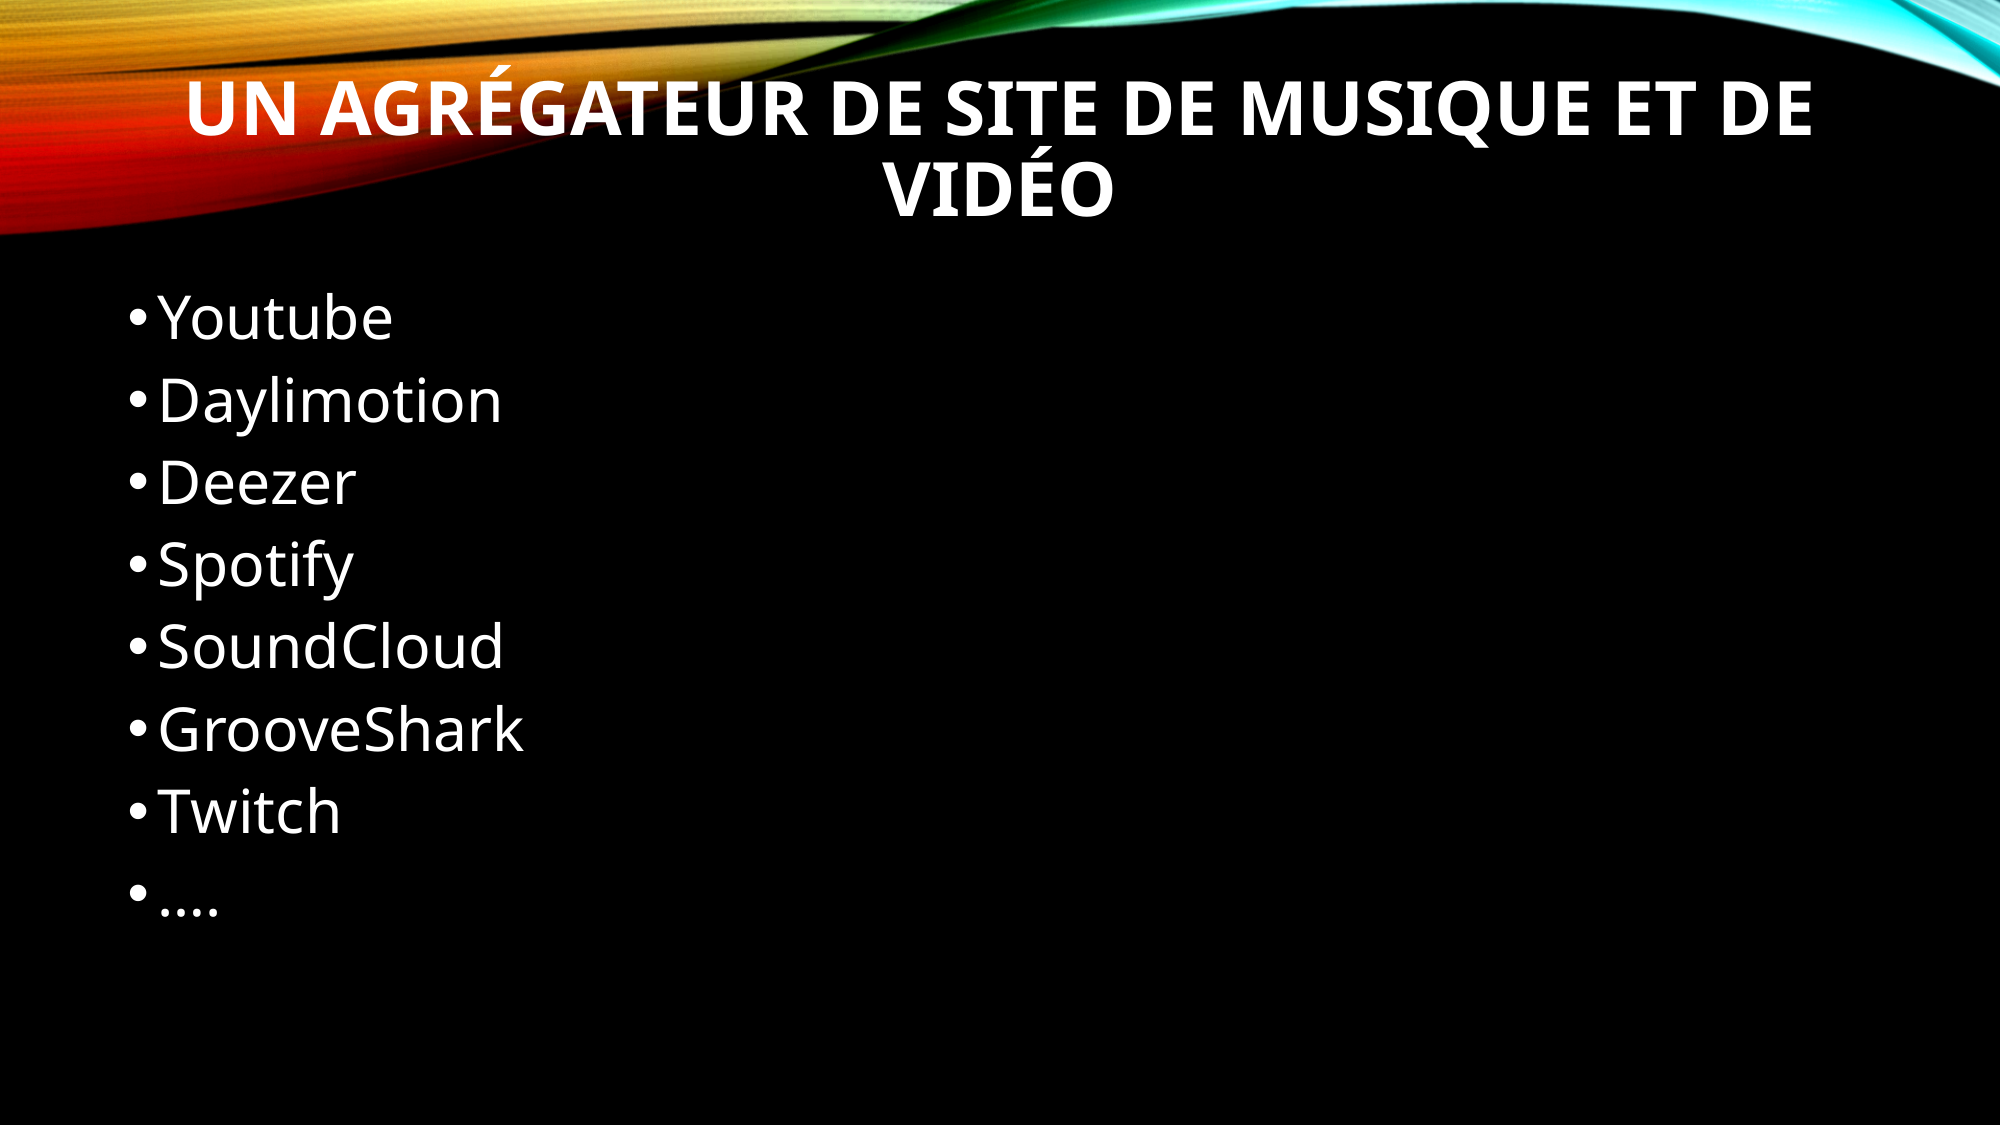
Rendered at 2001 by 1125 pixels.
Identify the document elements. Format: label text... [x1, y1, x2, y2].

title UN agrégateur de site de musique et de vidéo [112, 38, 1888, 265]
list Youtube Daylimotion Deezer Spotify SoundCloud GrooveShark Twitch …. [112, 279, 1888, 940]
